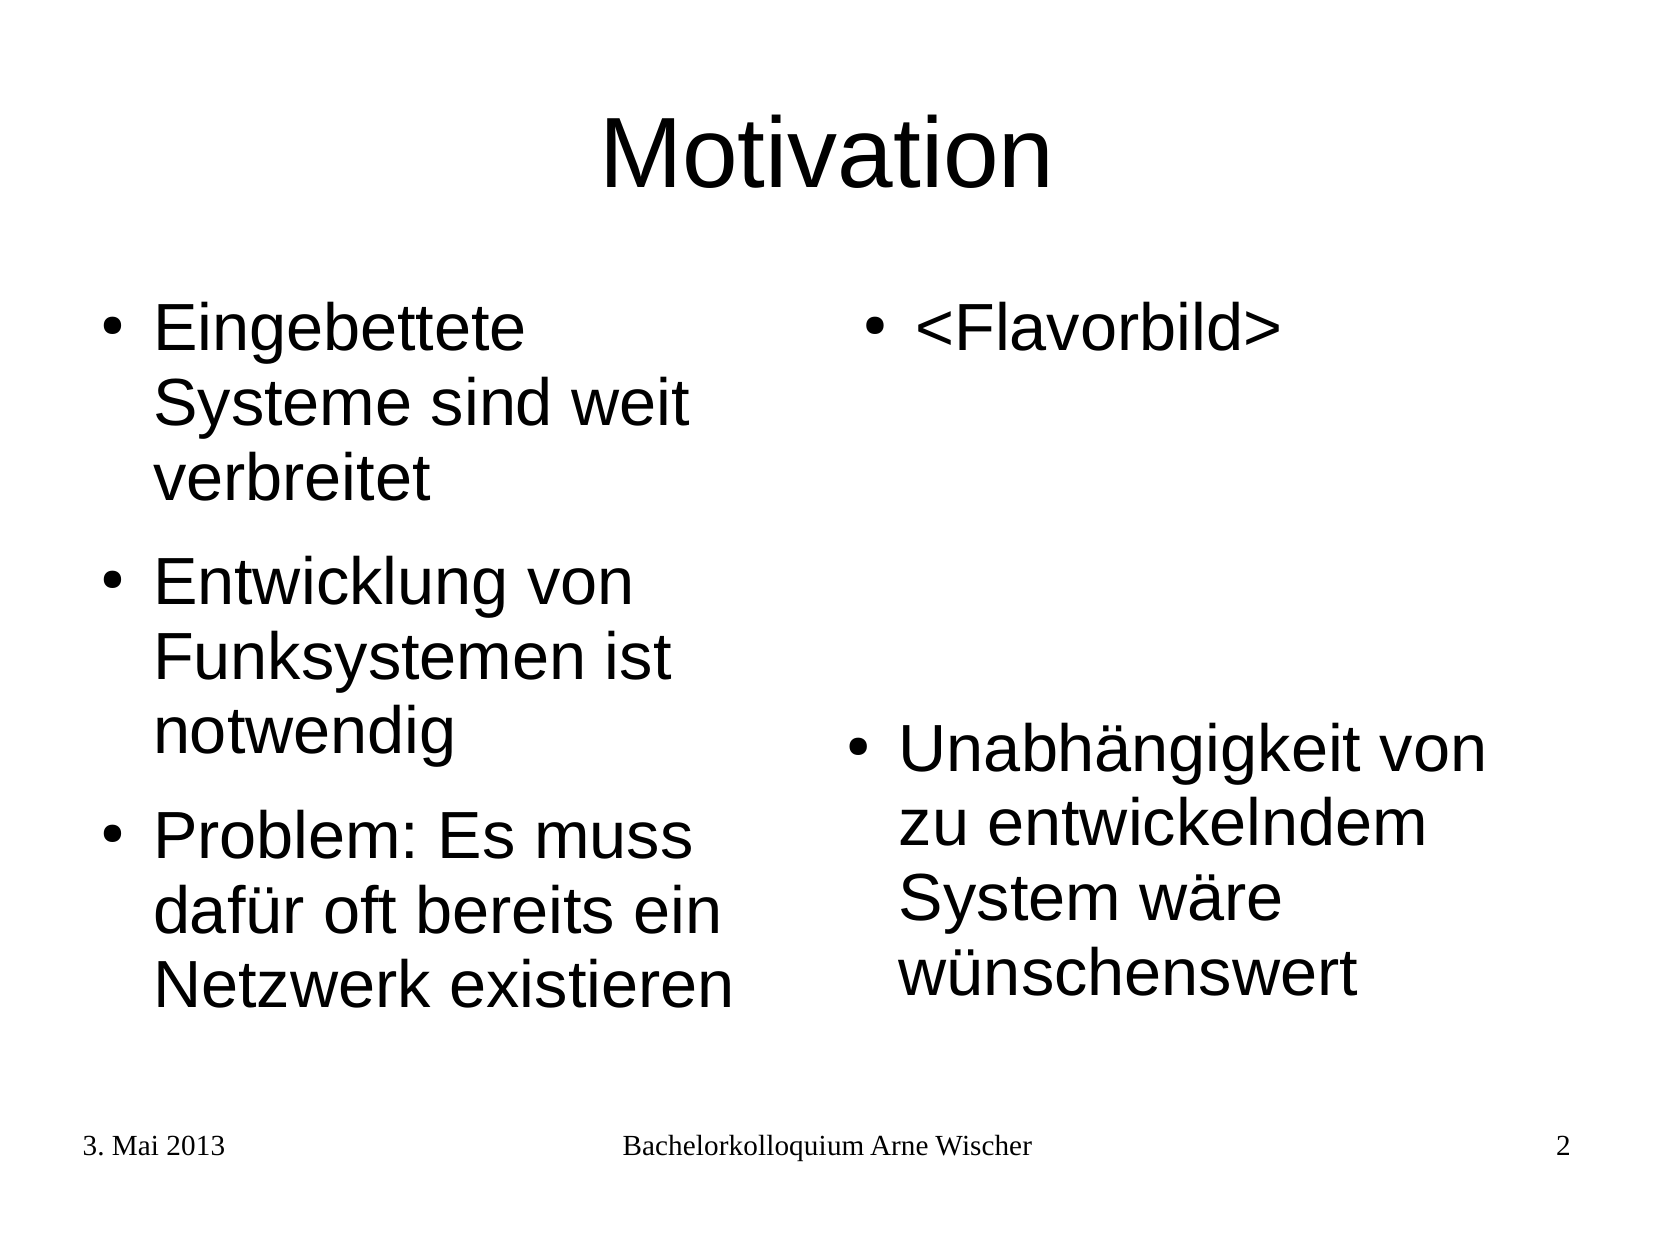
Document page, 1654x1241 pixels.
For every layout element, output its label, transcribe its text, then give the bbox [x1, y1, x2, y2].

list Unabhängigkeit von zu entwickelndem System wäre wünschenswert [828, 710, 1539, 1095]
list <Flavorbild> [845, 290, 1572, 674]
title Motivation [82, 49, 1571, 257]
list Eingebettete Systeme sind weit verbreitet Entwicklung von Funksystemen ist notwendig Problem: Es muss dafür oft bereits ein Netzwerk existieren [82, 290, 793, 1096]
